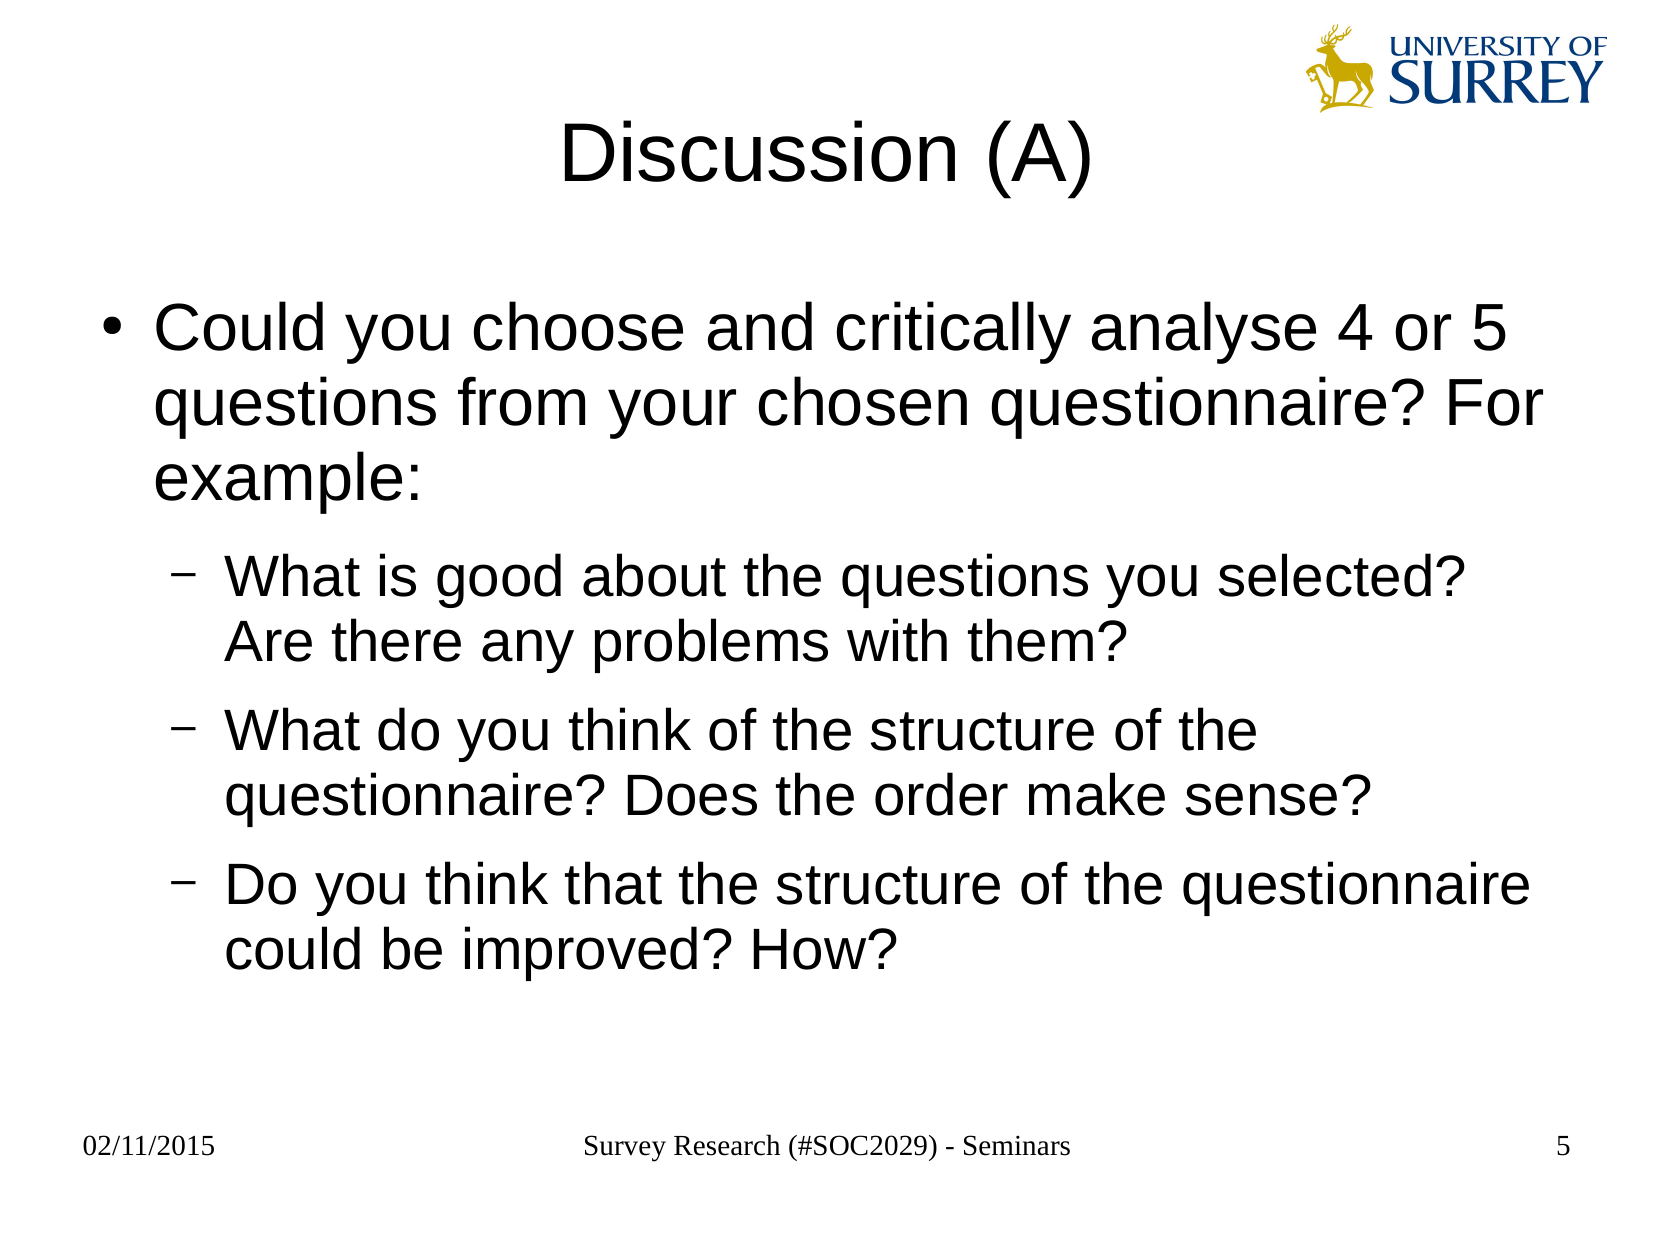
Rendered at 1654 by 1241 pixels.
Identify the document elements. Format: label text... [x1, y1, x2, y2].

list Could you choose and critically analyse 4 or 5 questions from your chosen questionnaire? For example: What is good about the questions you selected? Are there any problems with them? What do you think of the structure of the questionnaire? Does the order make sense? Do you think that the structure of the questionnaire could be improved? How? [82, 290, 1571, 1010]
title Discussion (A) [82, 49, 1571, 257]
picture [1306, 23, 1607, 113]
